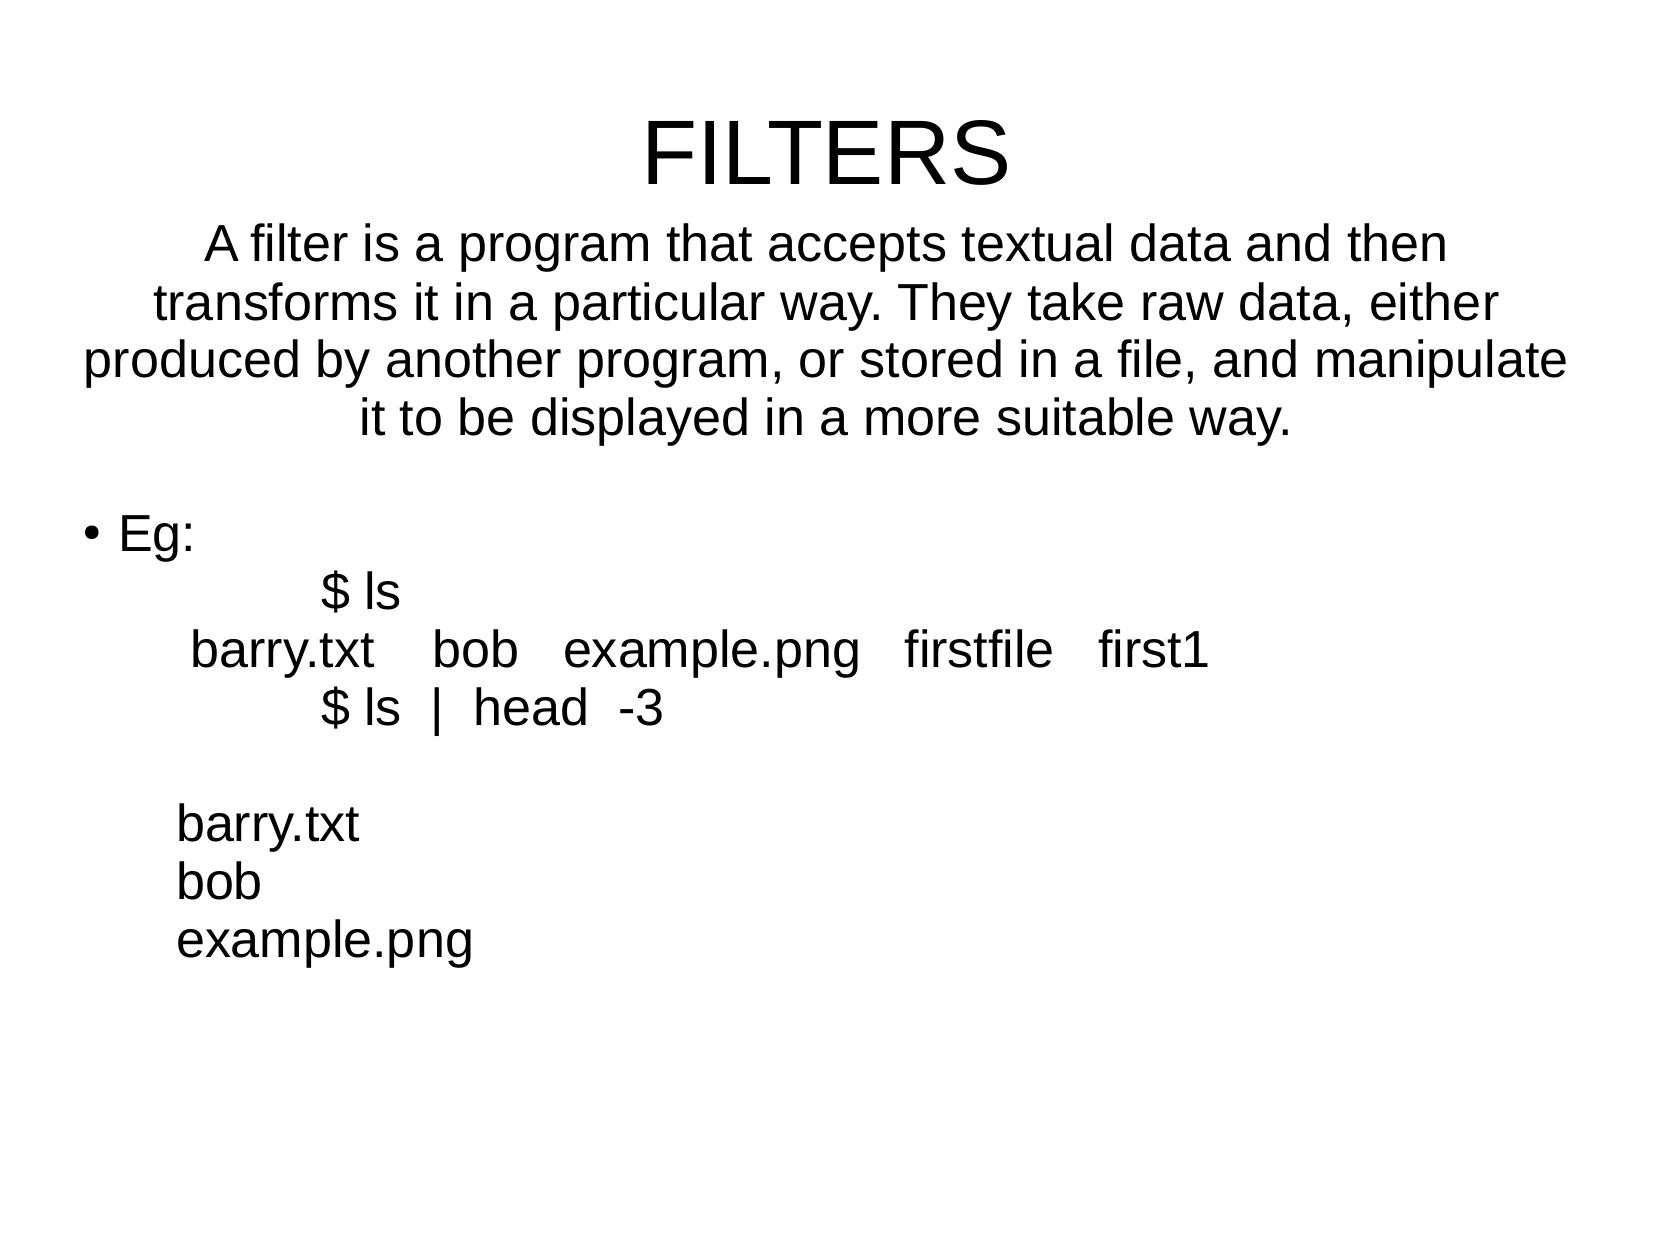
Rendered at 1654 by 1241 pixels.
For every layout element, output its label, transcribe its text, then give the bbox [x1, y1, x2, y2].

title FILTERS [82, 49, 1571, 210]
subtitle A filter is a program that accepts textual data and then transforms it in a particular way. They take raw data, either produced by another program, or stored in a file, and manipulate it to be displayed in a more suitable way. Eg: $ ls barry.txt bob example.png firstfile first1 $ ls | head -3 barry.txt bob example.png [82, 210, 1571, 1089]
